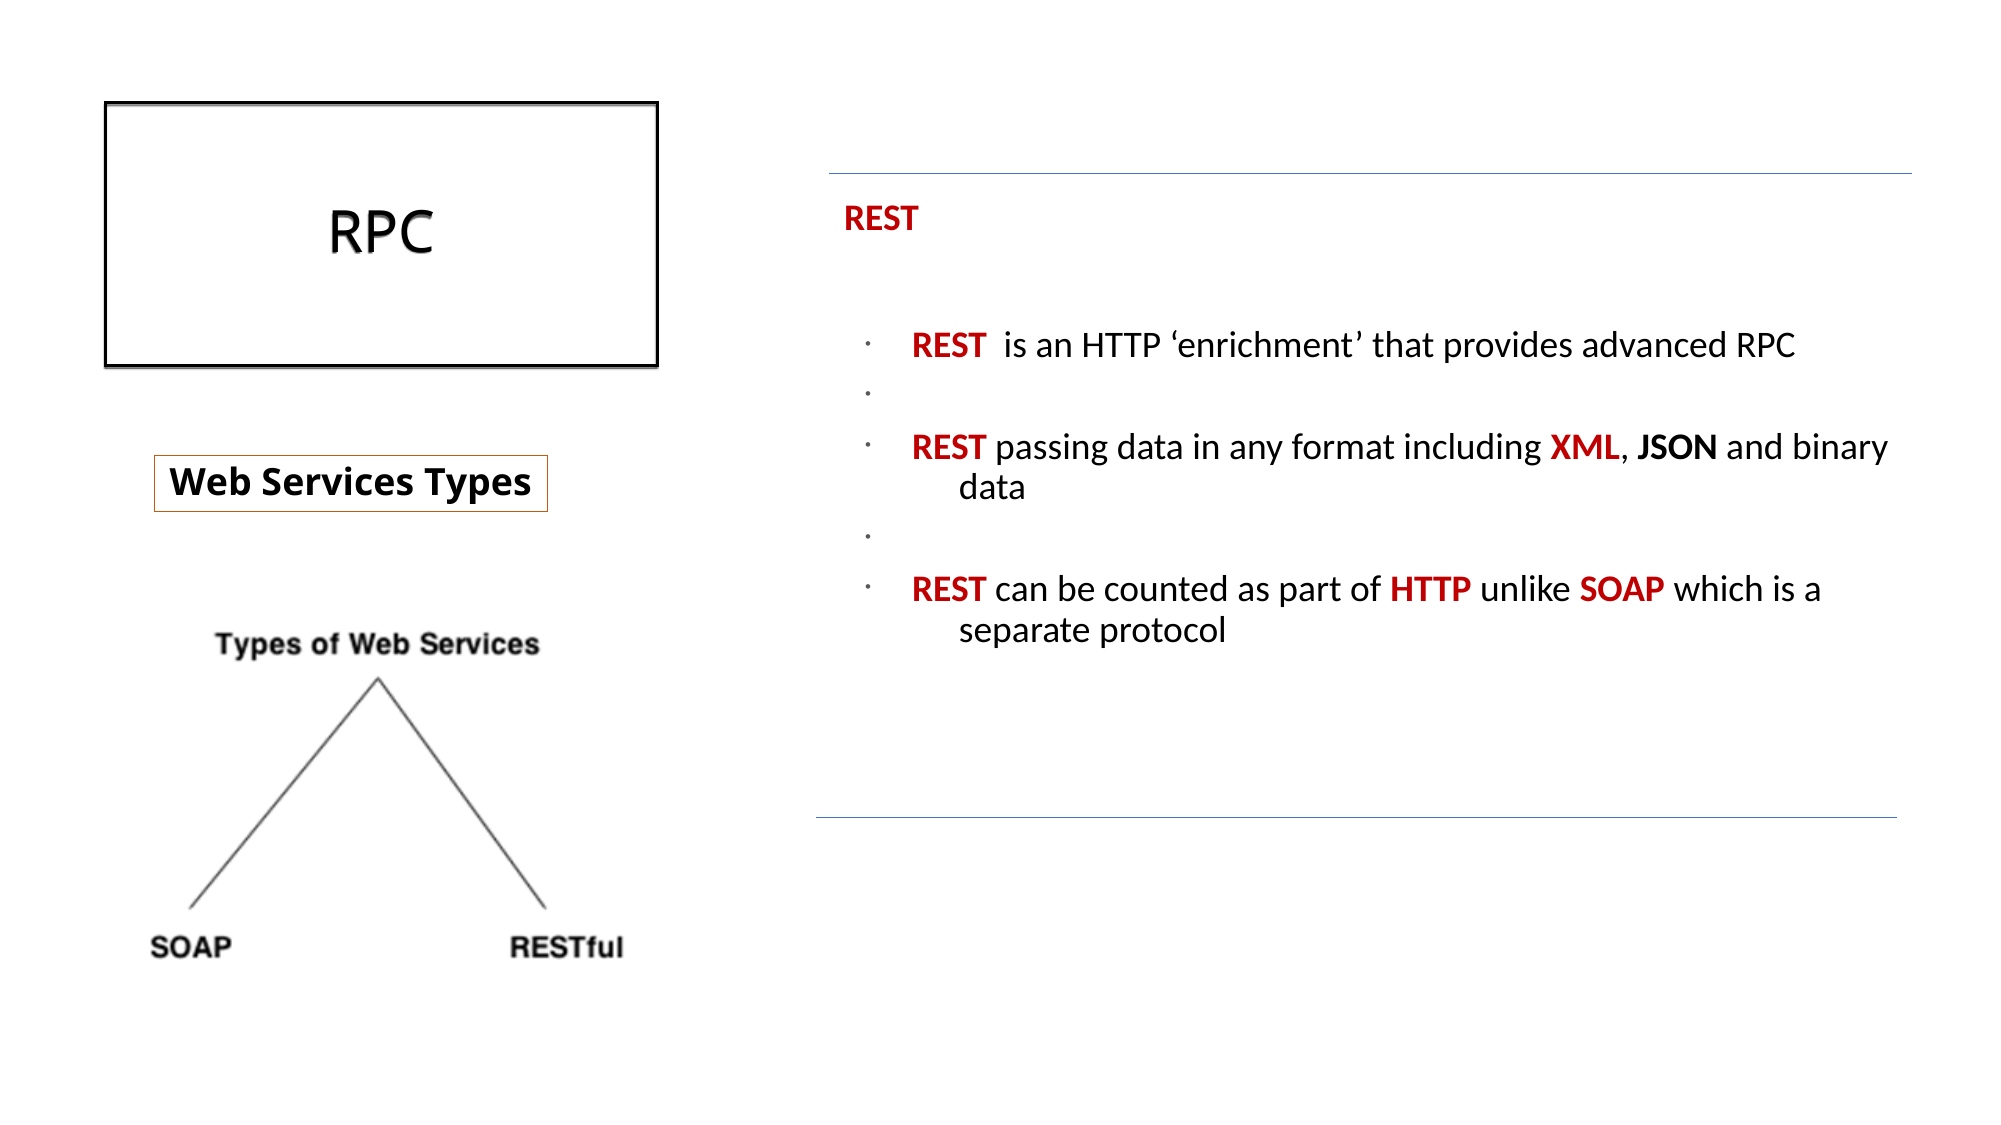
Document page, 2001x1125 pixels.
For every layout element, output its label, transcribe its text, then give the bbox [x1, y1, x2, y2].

text_box Web Services Types [155, 456, 547, 511]
text_box REST [829, 184, 1829, 246]
text_box REST is an HTTP ‘enrichment’ that provides advanced RPC REST passing data in any format including XML, JSON and binary data REST can be counted as part of HTTP unlike SOAP which is a separate protocol [850, 317, 1934, 662]
picture [124, 601, 639, 985]
title RPC [105, 102, 658, 366]
